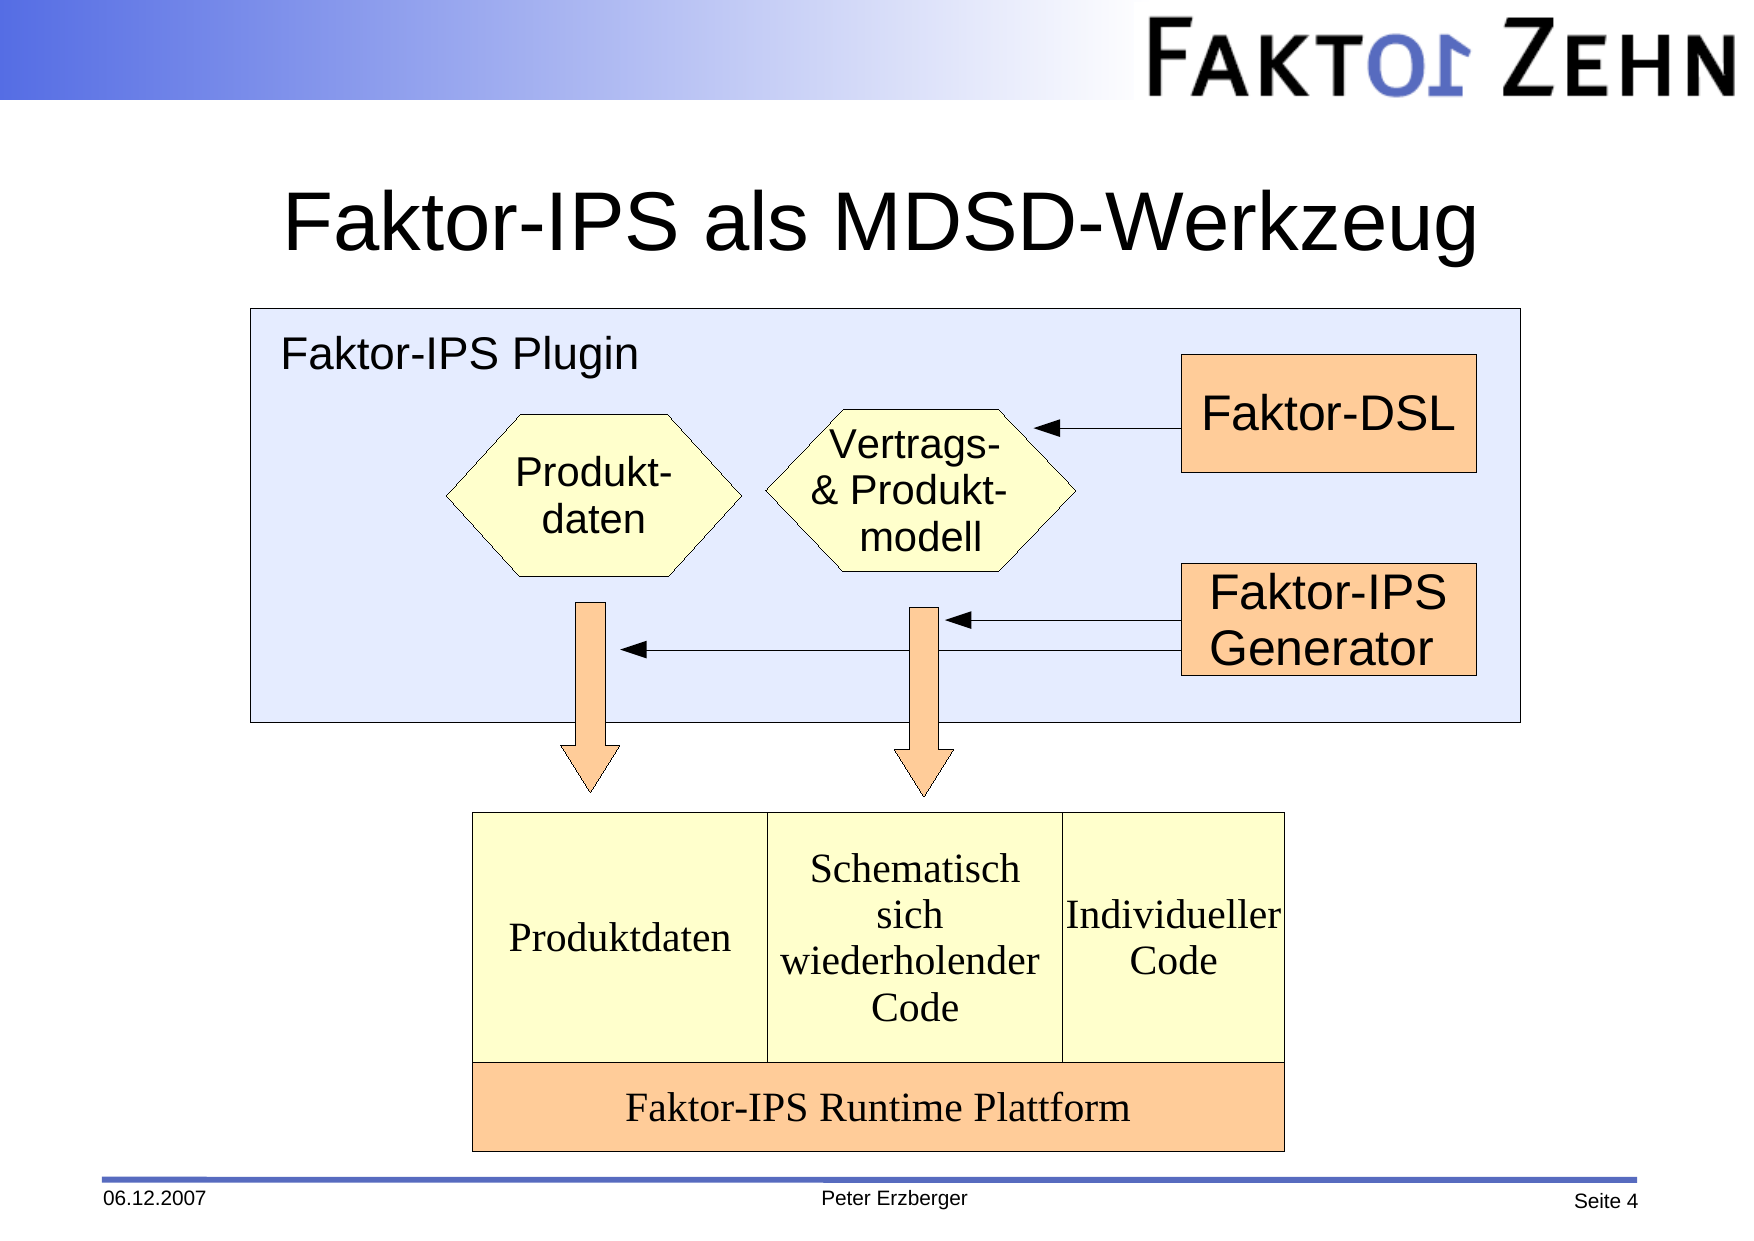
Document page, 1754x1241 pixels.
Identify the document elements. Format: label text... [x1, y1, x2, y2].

text_box Produkt- daten [446, 414, 742, 577]
title Faktor-IPS als MDSD-Werkzeug [183, 118, 1580, 325]
text_box Vertrags- & Produkt- modell [765, 409, 1076, 572]
text_box Schematisch sich wiederholender Code [768, 812, 1063, 1063]
text_box Faktor-IPS Plugin [280, 328, 724, 380]
text_box Faktor-DSL [1181, 354, 1477, 473]
text_box [250, 325, 1521, 797]
picture [1133, 2, 1749, 105]
text_box Faktor-IPS Generator [1181, 563, 1477, 676]
text_box Faktor-IPS Runtime Plattform [472, 1063, 1285, 1152]
text_box Individueller Code [1063, 812, 1285, 1063]
text_box Produktdaten [472, 812, 768, 1063]
